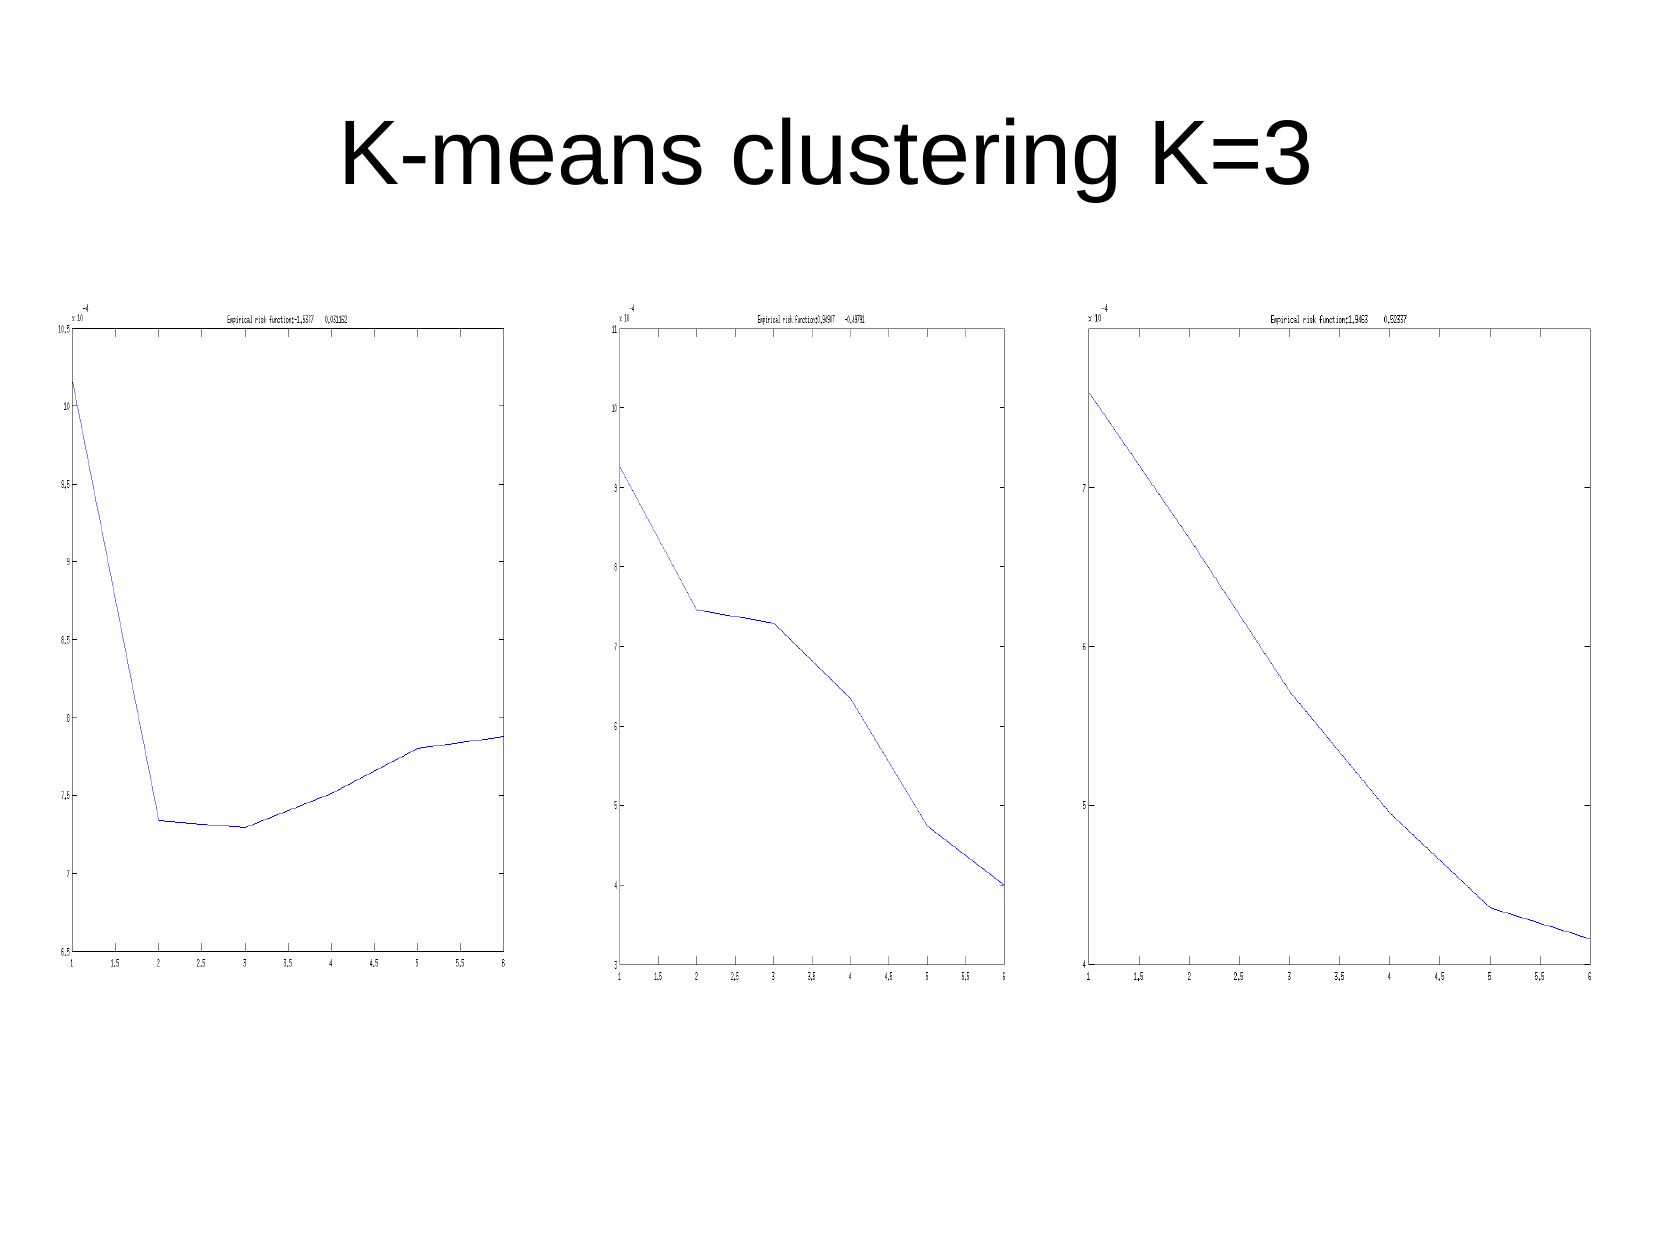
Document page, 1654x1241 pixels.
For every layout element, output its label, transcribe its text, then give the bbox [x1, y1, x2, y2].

title K-means clustering K=3 [82, 49, 1571, 257]
picture [0, 269, 1651, 1051]
